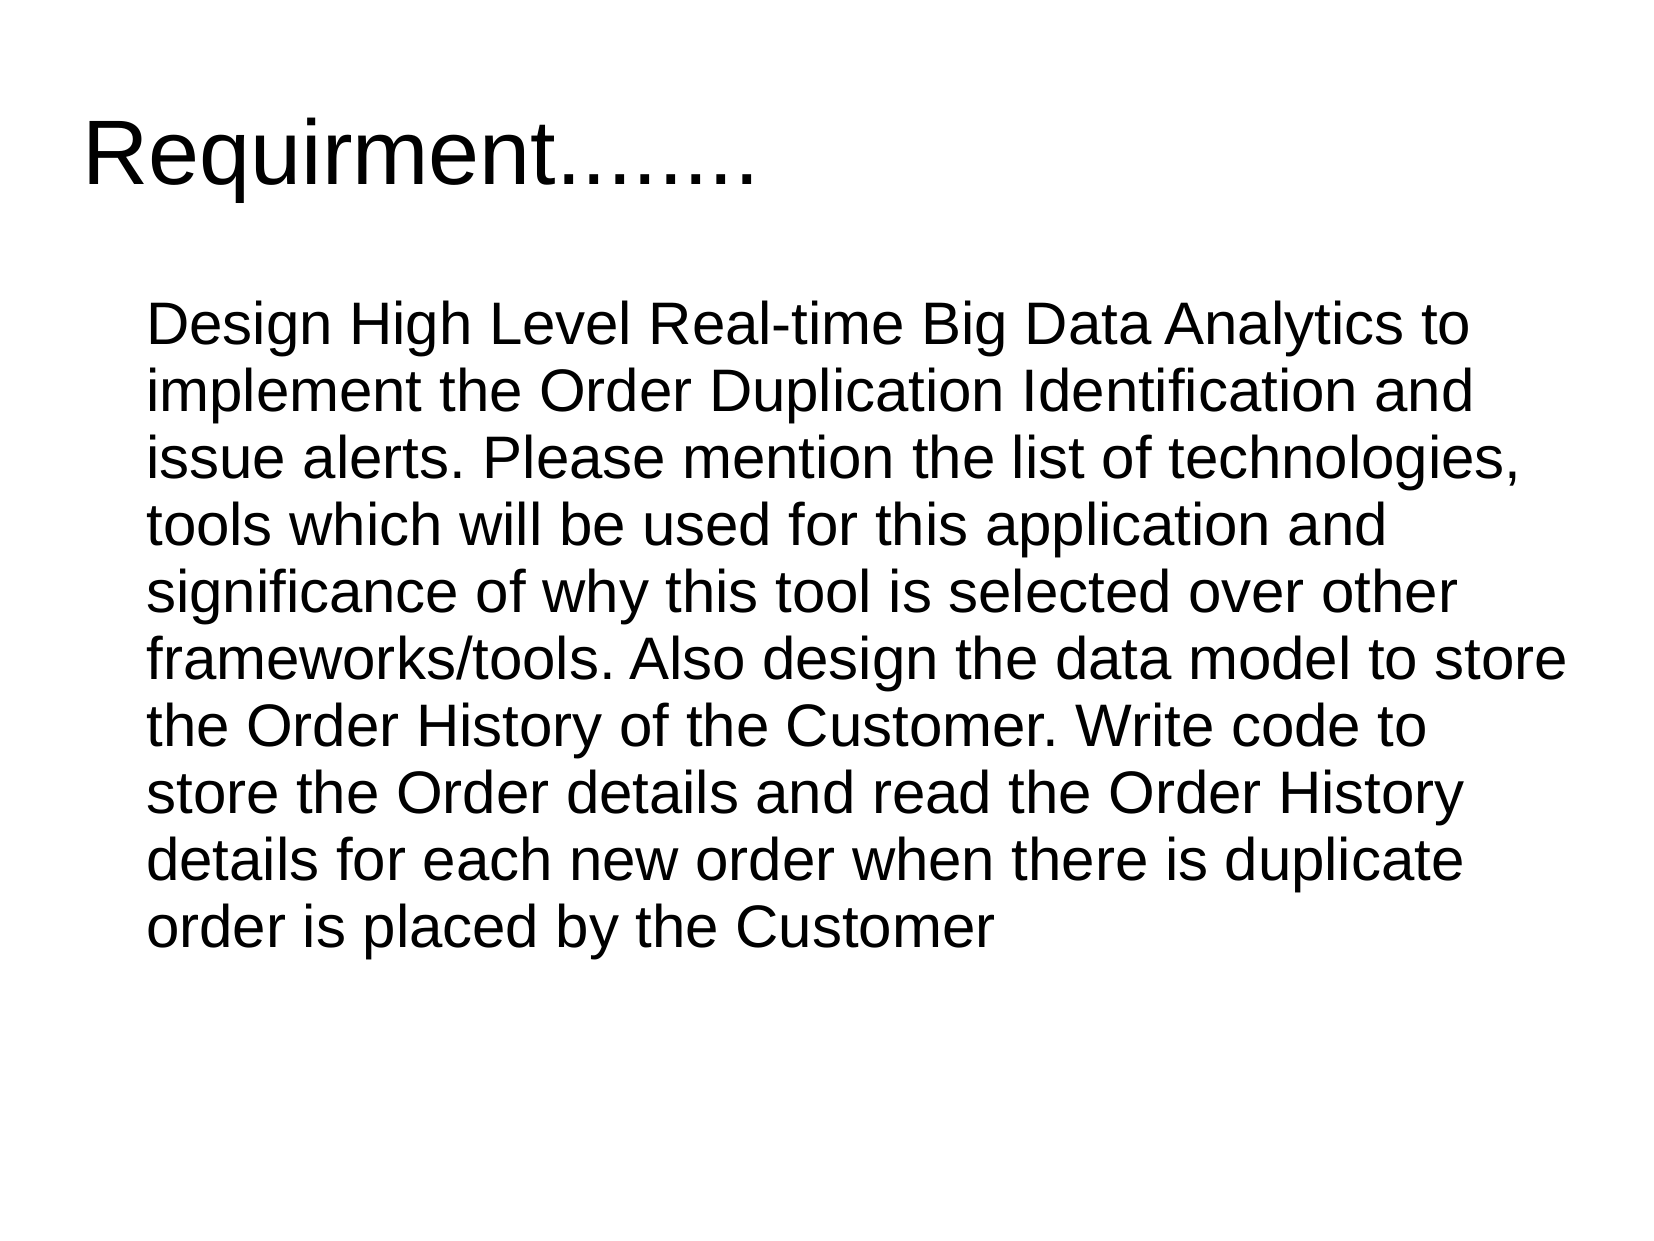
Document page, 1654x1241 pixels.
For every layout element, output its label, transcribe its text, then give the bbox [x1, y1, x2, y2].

title Requirment........ [82, 49, 1571, 257]
list Design High Level Real-time Big Data Analytics to implement the Order Duplication Identification and issue alerts. Please mention the list of technologies, tools which will be used for this application and significance of why this tool is selected over other frameworks/tools. Also design the data model to store the Order History of the Customer. Write code to store the Order details and read the Order History details for each new order when there is duplicate order is placed by the Customer [82, 290, 1571, 1010]
